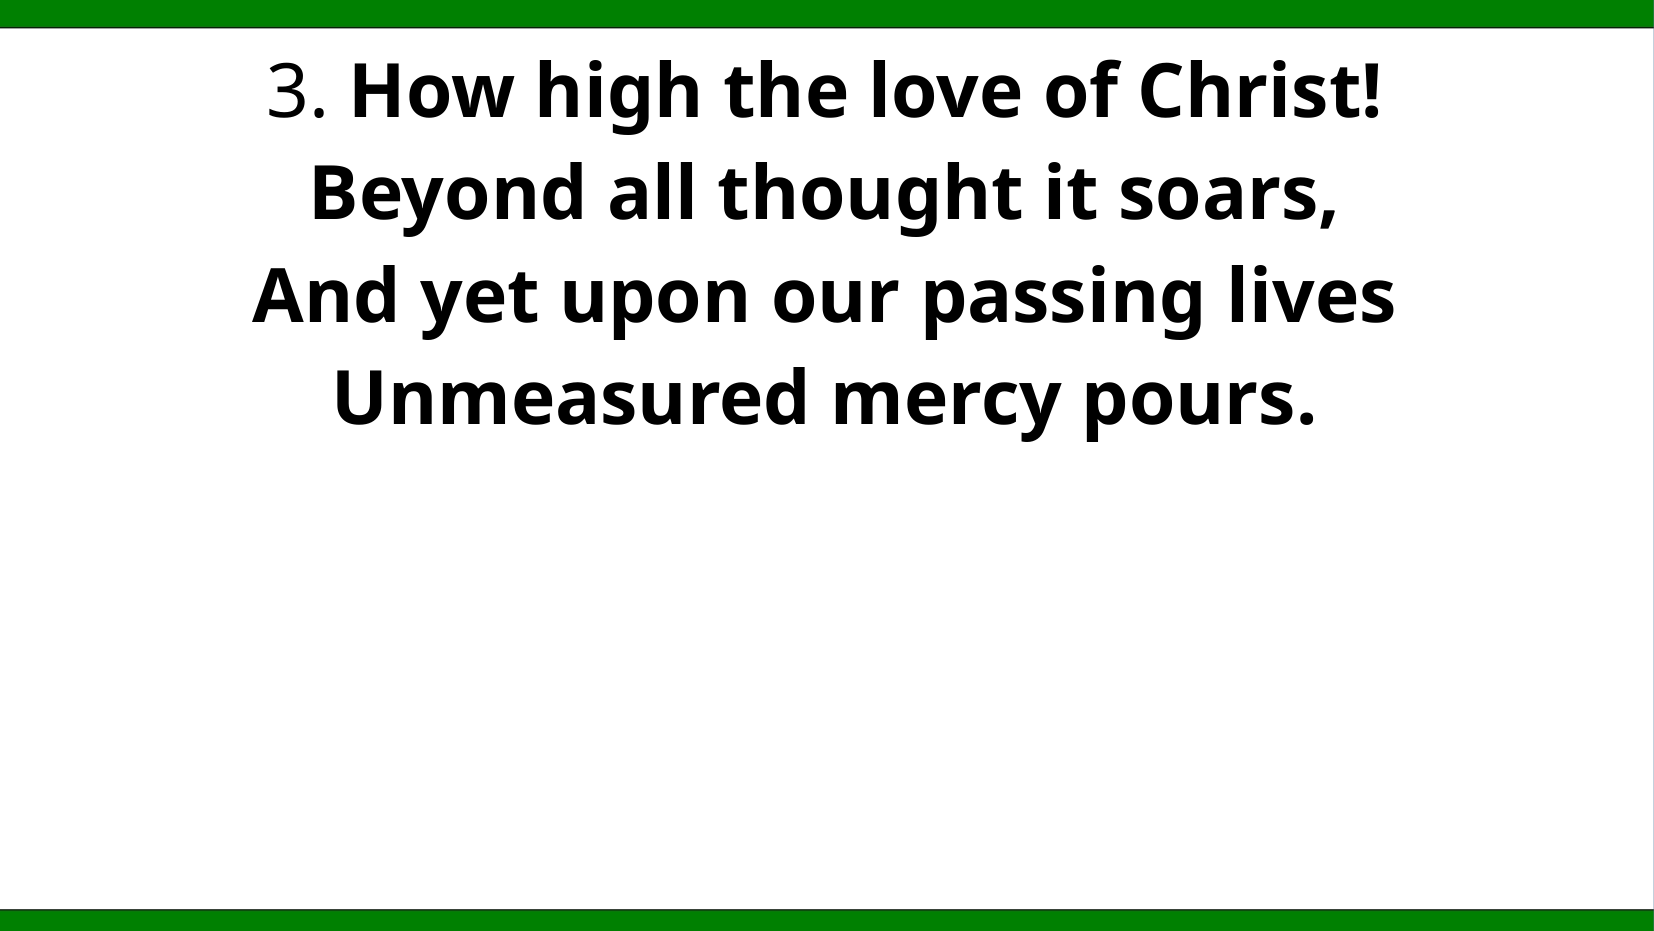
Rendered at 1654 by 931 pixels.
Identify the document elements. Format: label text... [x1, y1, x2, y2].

picture [0, 0, 1654, 931]
text_box 3. How high the love of Christ! Beyond all thought it soars, And yet upon our passing lives Unmeasured mercy pours. [45, 30, 1606, 445]
